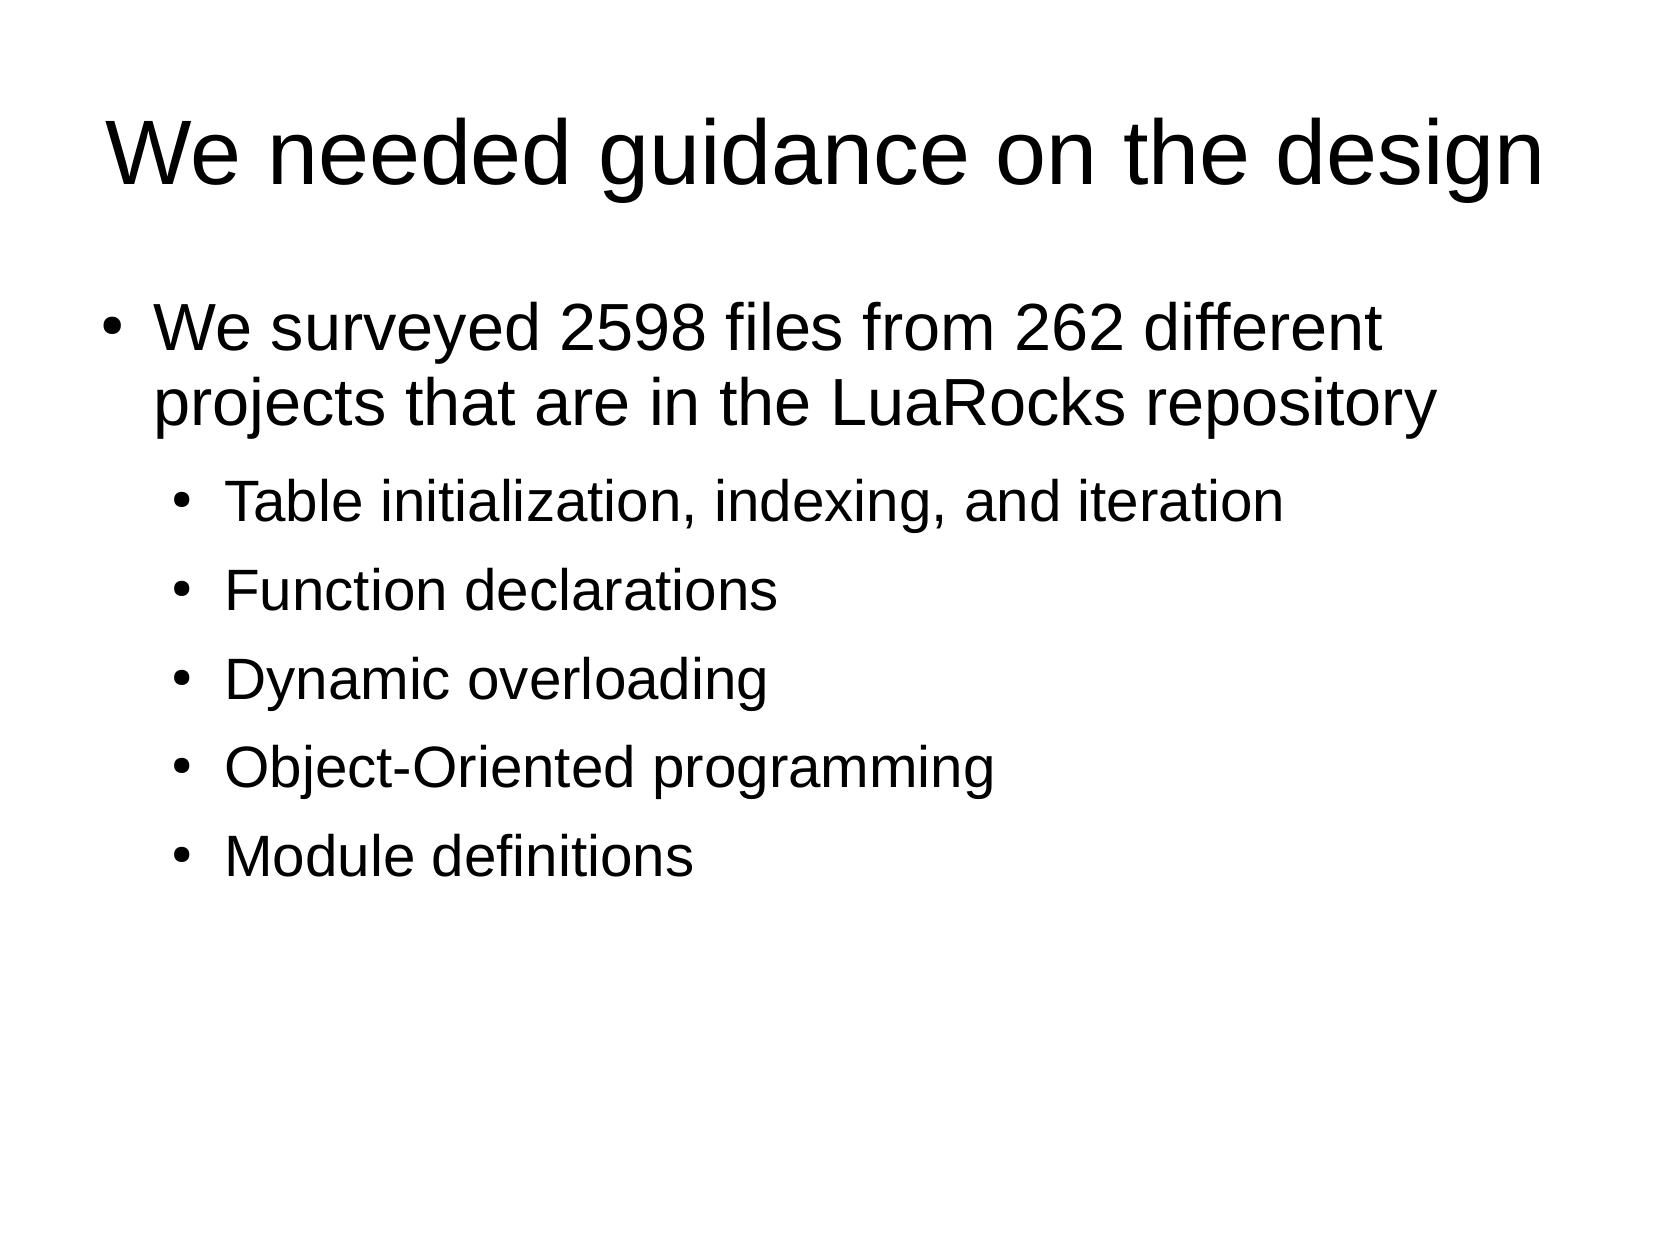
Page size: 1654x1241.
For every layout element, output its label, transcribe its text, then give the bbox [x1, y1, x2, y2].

list We surveyed 2598 files from 262 different projects that are in the LuaRocks repository Table initialization, indexing, and iteration Function declarations Dynamic overloading Object-Oriented programming Module definitions [82, 290, 1571, 1109]
title We needed guidance on the design [82, 49, 1571, 257]
